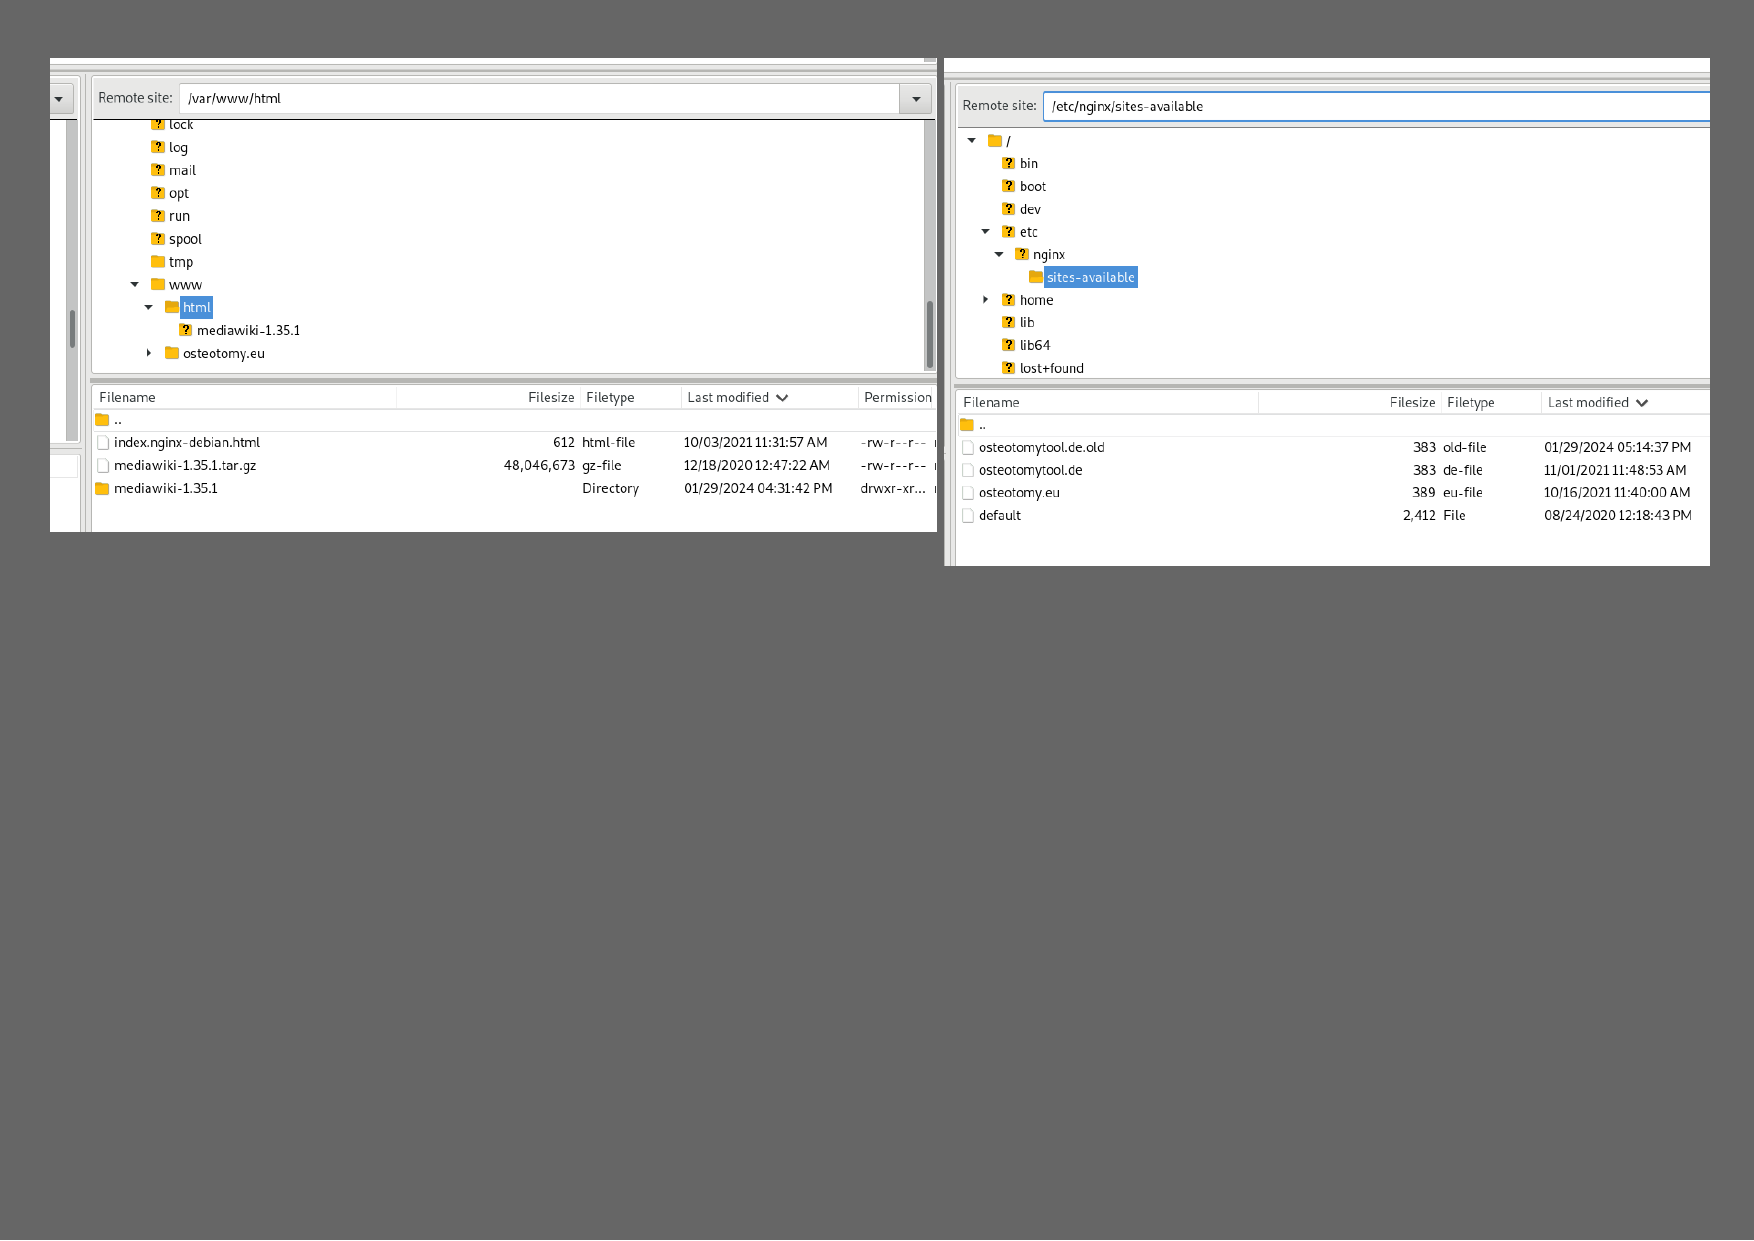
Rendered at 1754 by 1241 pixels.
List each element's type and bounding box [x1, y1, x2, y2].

picture [50, 58, 937, 532]
picture [944, 58, 1710, 566]
